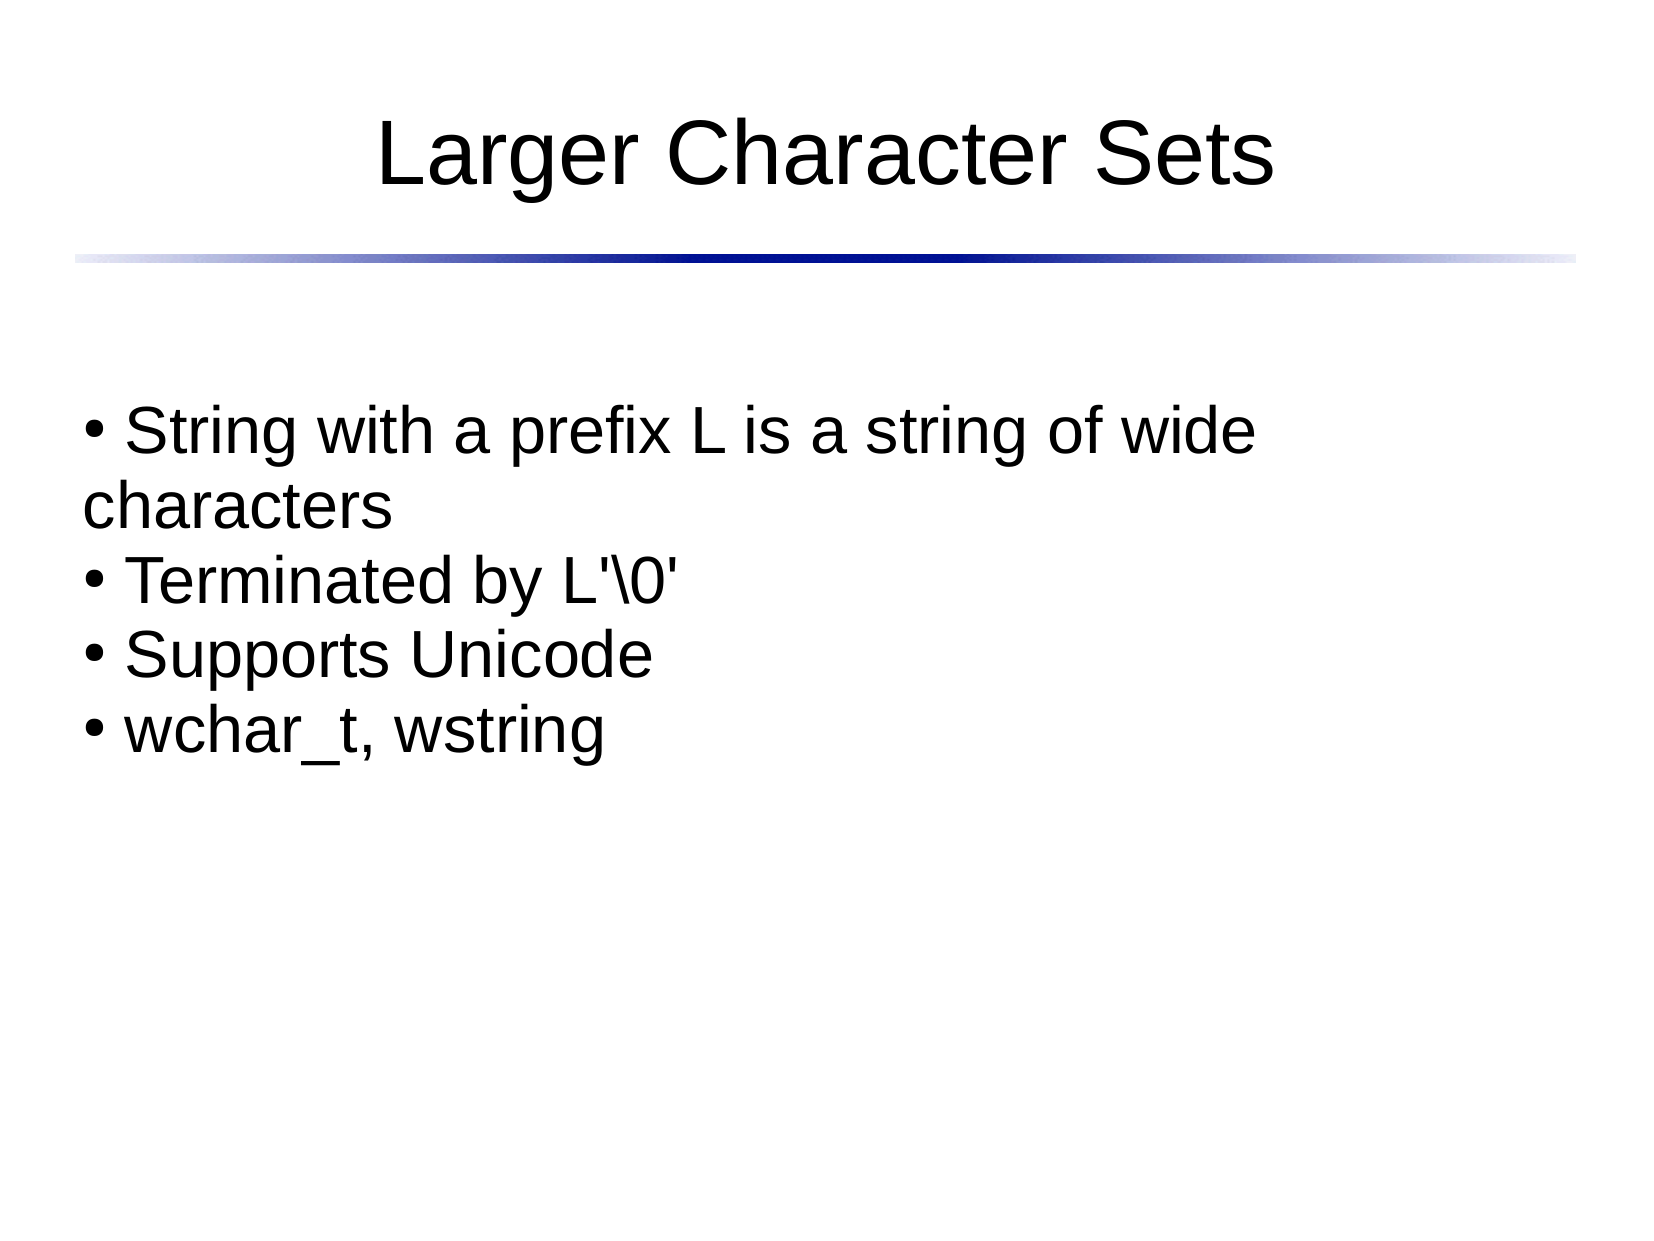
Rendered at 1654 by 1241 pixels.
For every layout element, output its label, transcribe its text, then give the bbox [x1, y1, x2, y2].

title Larger Character Sets [82, 65, 1571, 241]
picture [75, 254, 1576, 263]
subtitle String with a prefix L is a string of wide characters Terminated by L'\0' Supports Unicode wchar_t, wstring [82, 297, 1571, 863]
